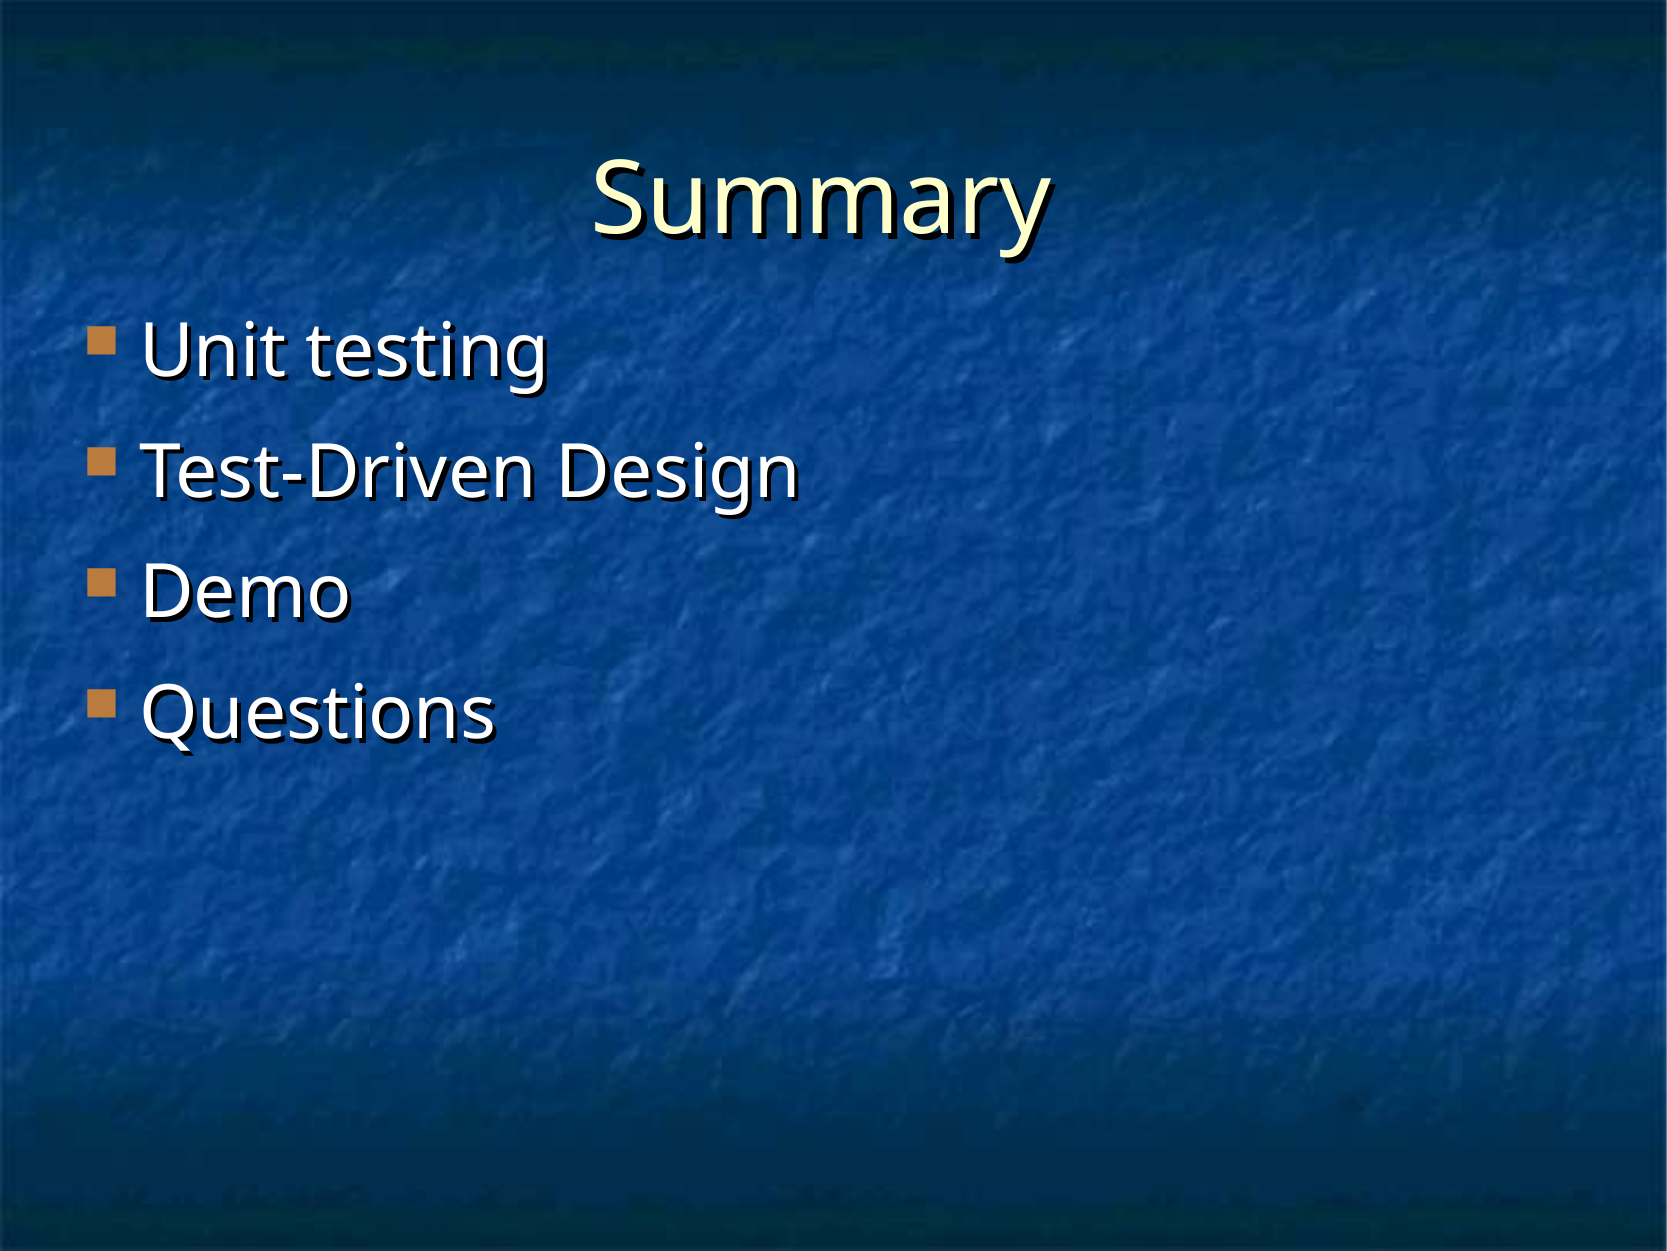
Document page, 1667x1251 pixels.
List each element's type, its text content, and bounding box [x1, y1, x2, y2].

picture [0, 0, 1667, 1251]
list Unit testing Test-Driven Design Demo Questions [83, 292, 1583, 1118]
title Summary [112, 58, 1529, 292]
